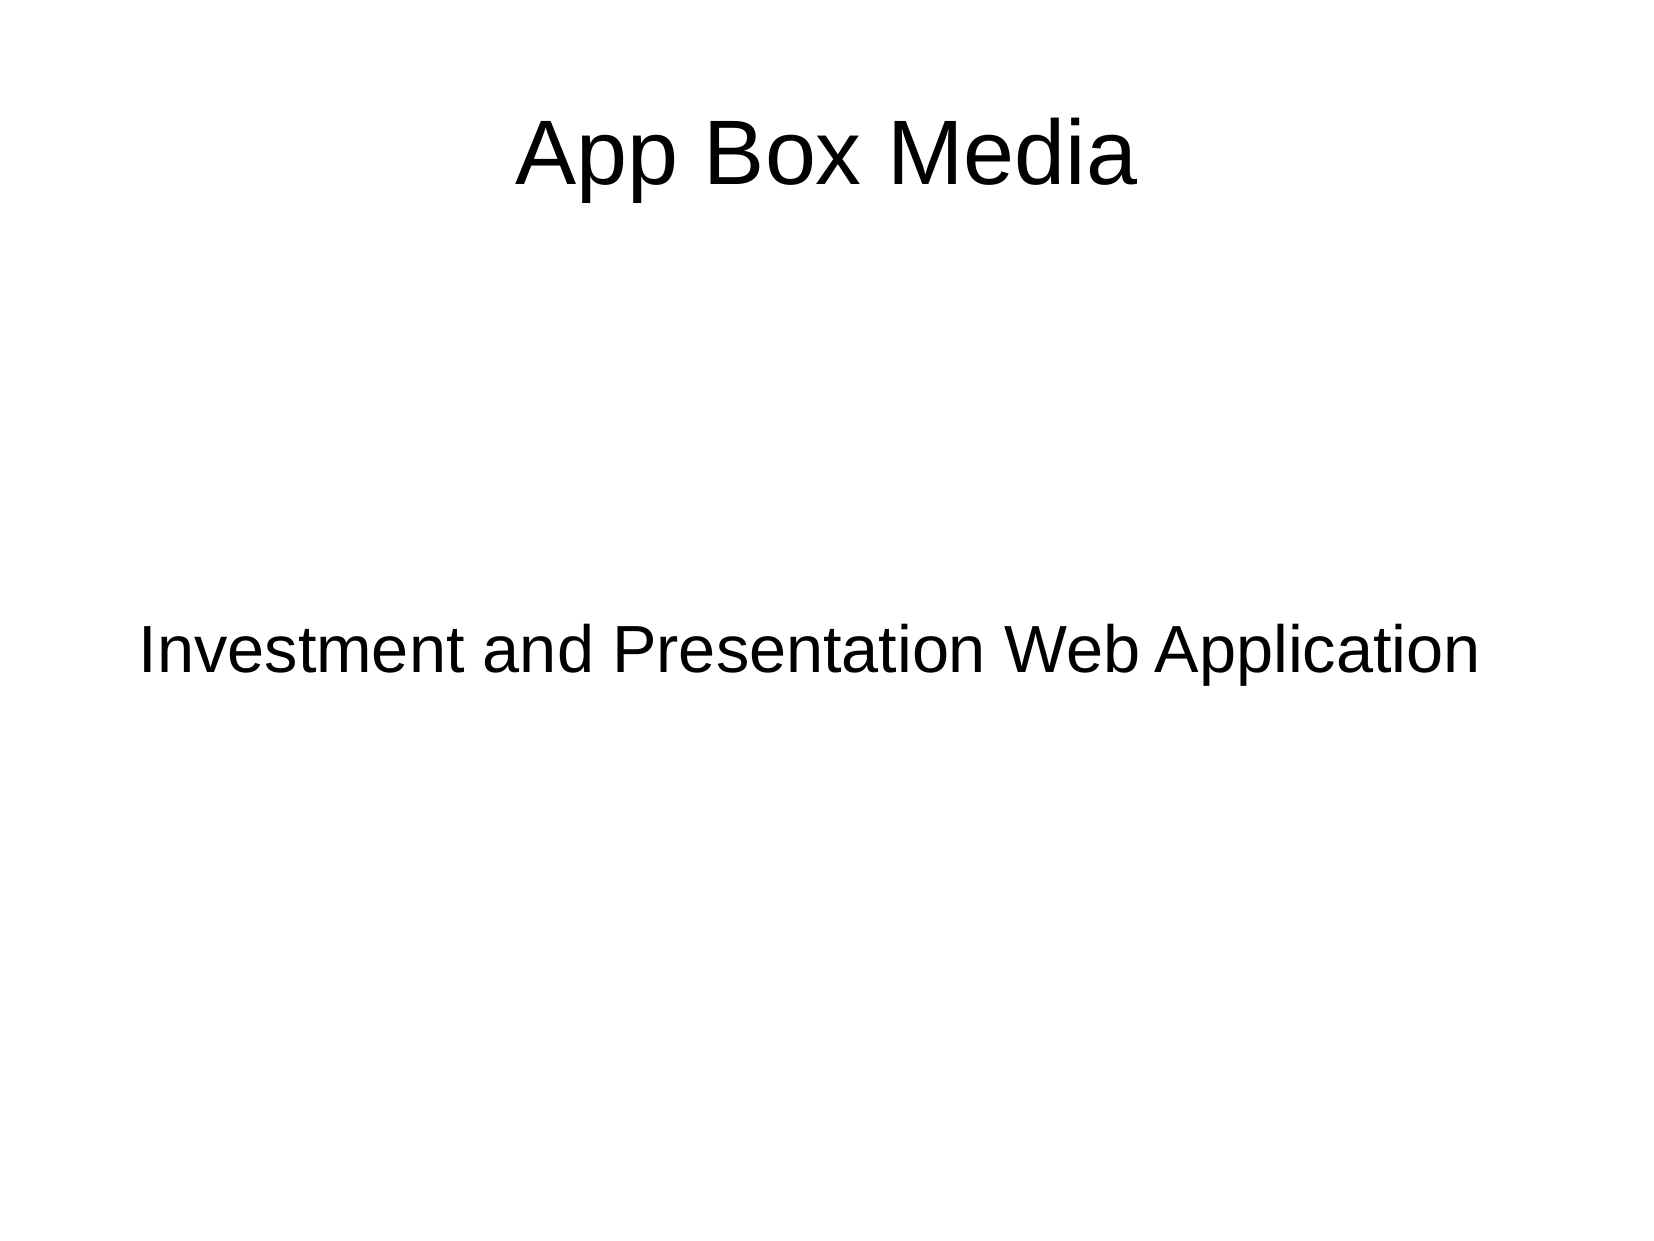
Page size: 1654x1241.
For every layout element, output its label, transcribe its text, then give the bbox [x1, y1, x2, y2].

title App Box Media [82, 49, 1571, 257]
subtitle Investment and Presentation Web Application [82, 290, 1538, 1010]
